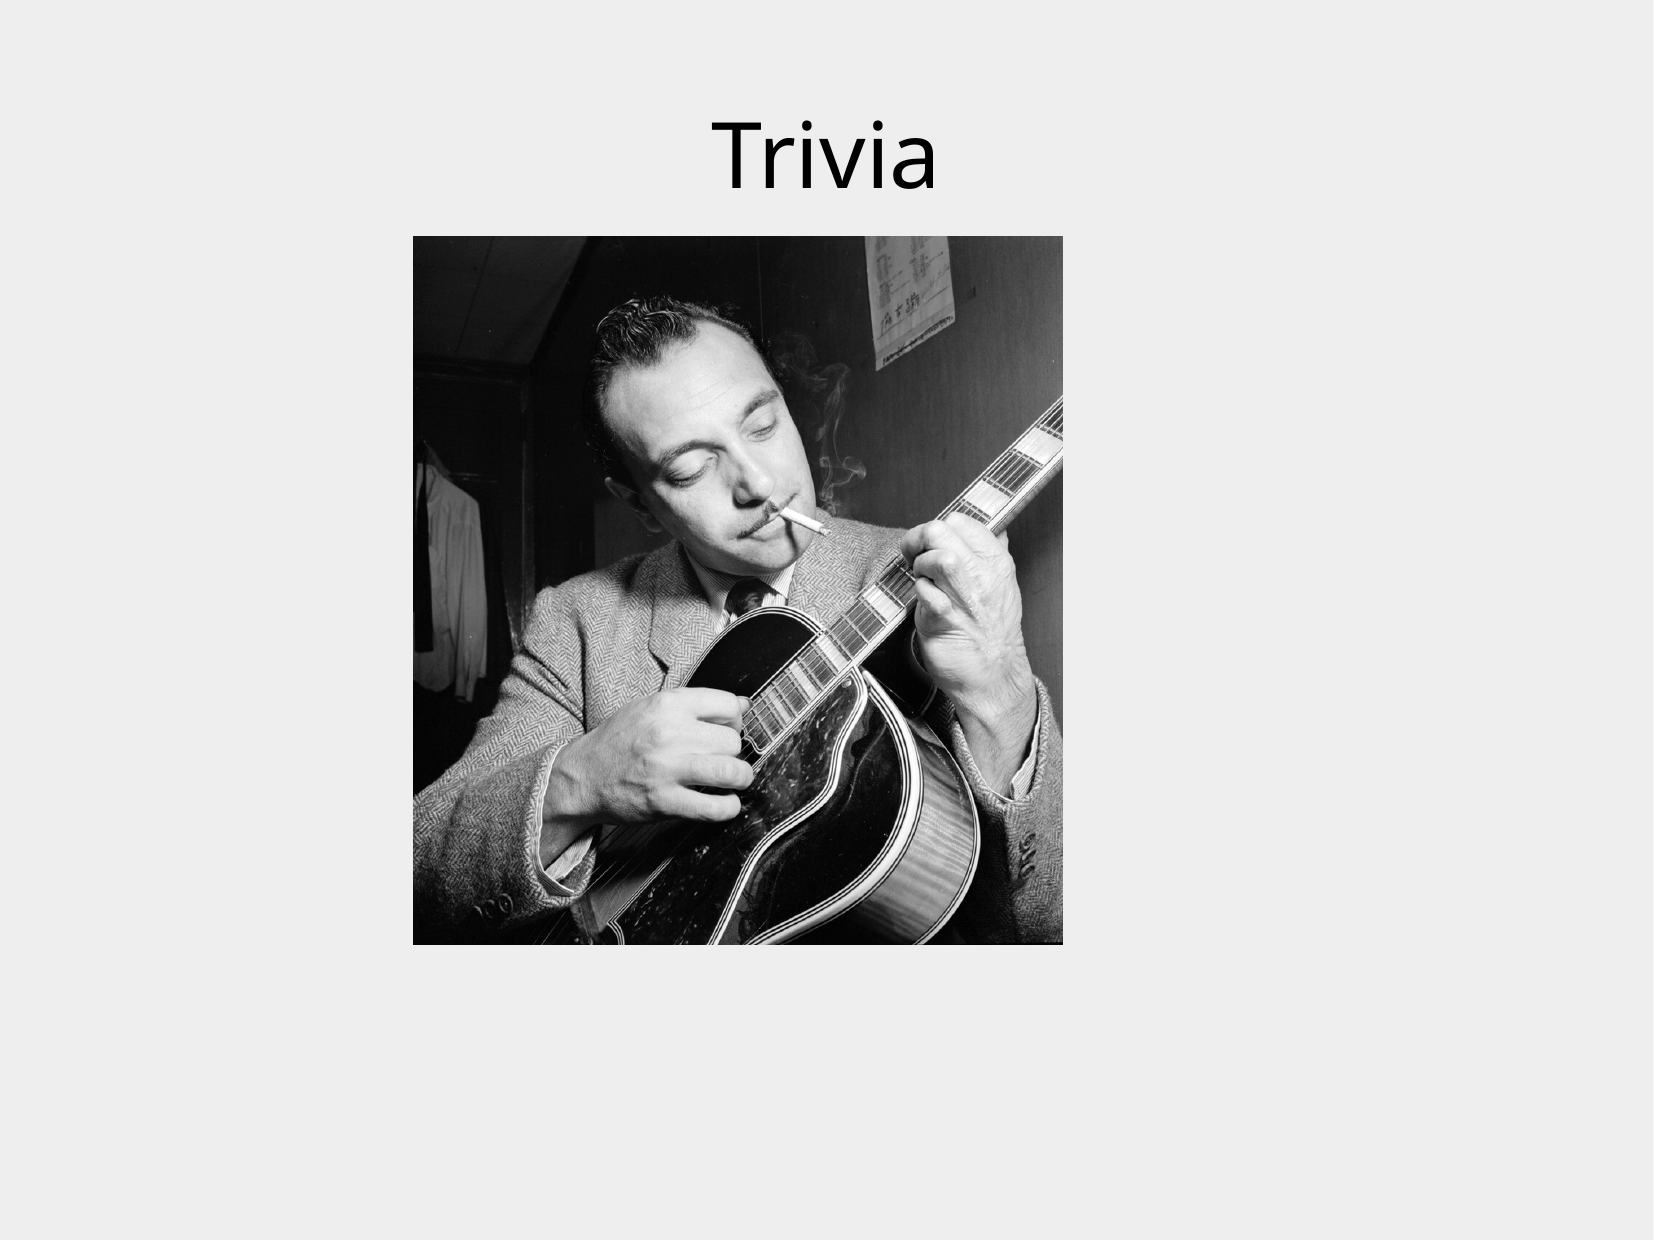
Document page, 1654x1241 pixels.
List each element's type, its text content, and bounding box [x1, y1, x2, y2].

picture [413, 236, 1063, 945]
title Trivia [82, 49, 1571, 257]
